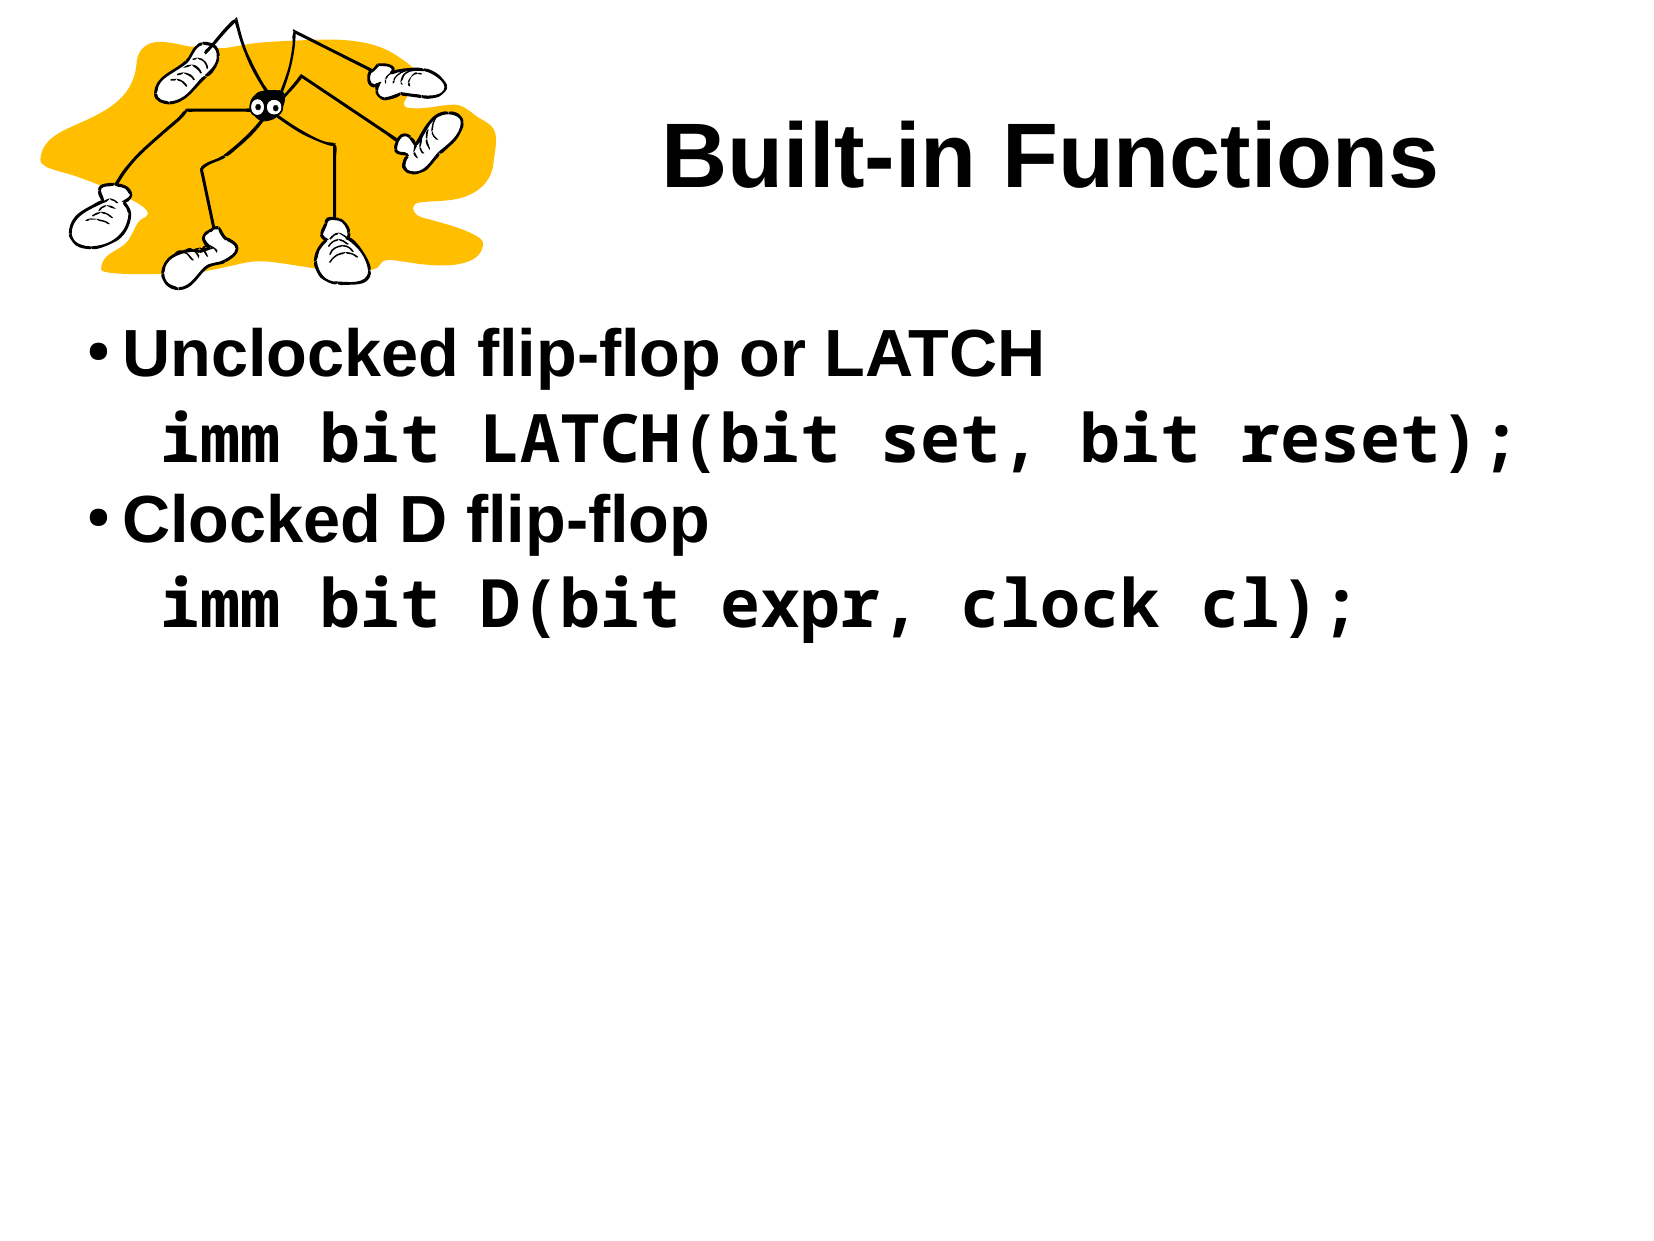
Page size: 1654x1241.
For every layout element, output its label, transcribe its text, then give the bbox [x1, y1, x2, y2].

subtitle Unclocked flip-flop or LATCH imm bit LATCH(bit set, bit reset); Clocked D flip-flop imm bit D(bit expr, clock cl); [86, 260, 1575, 1241]
title Built-in Functions [531, 49, 1571, 260]
picture [40, 17, 497, 291]
